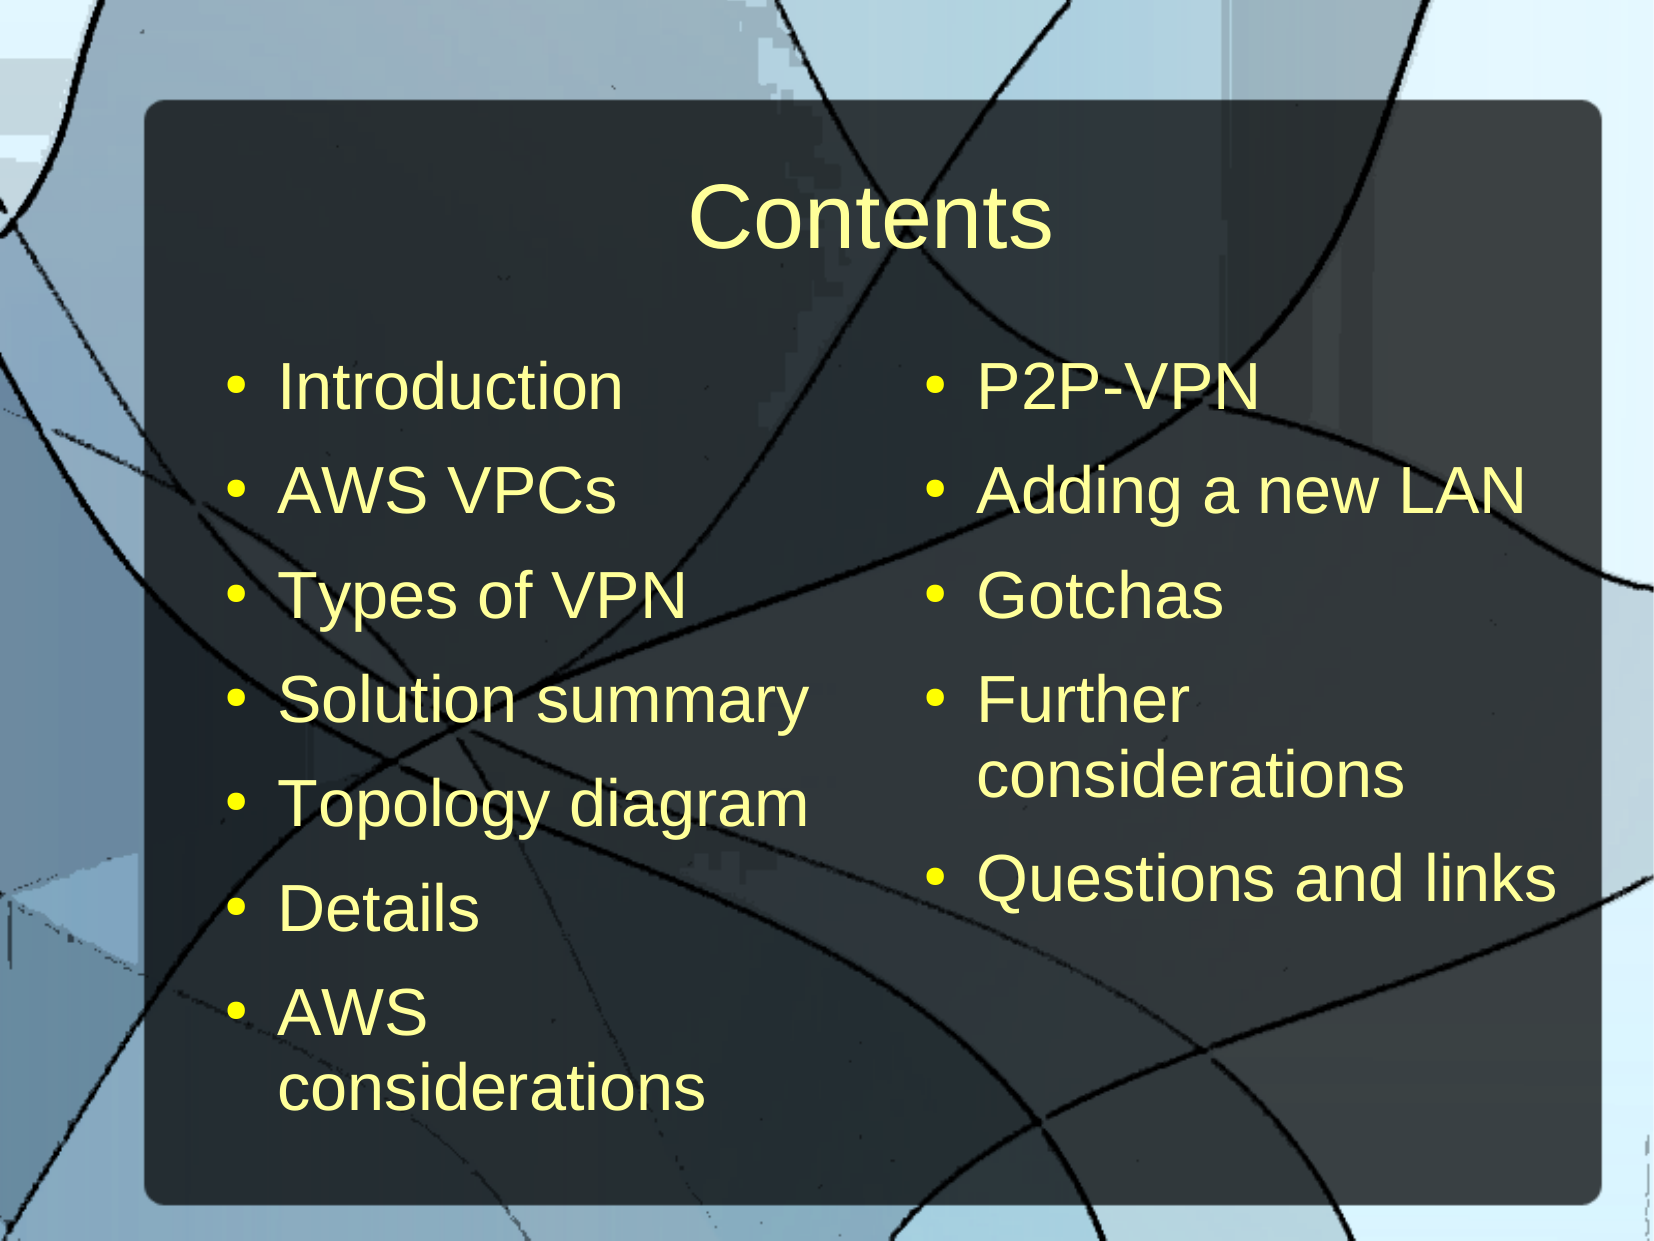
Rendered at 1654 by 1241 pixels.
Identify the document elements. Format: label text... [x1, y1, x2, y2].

picture [0, 0, 1654, 1241]
list P2P-VPN Adding a new LAN Gotchas Further considerations Questions and links [905, 349, 1572, 1069]
title Contents [159, 108, 1583, 325]
list Introduction AWS VPCs Types of VPN Solution summary Topology diagram Details AWS considerations [206, 349, 873, 1229]
